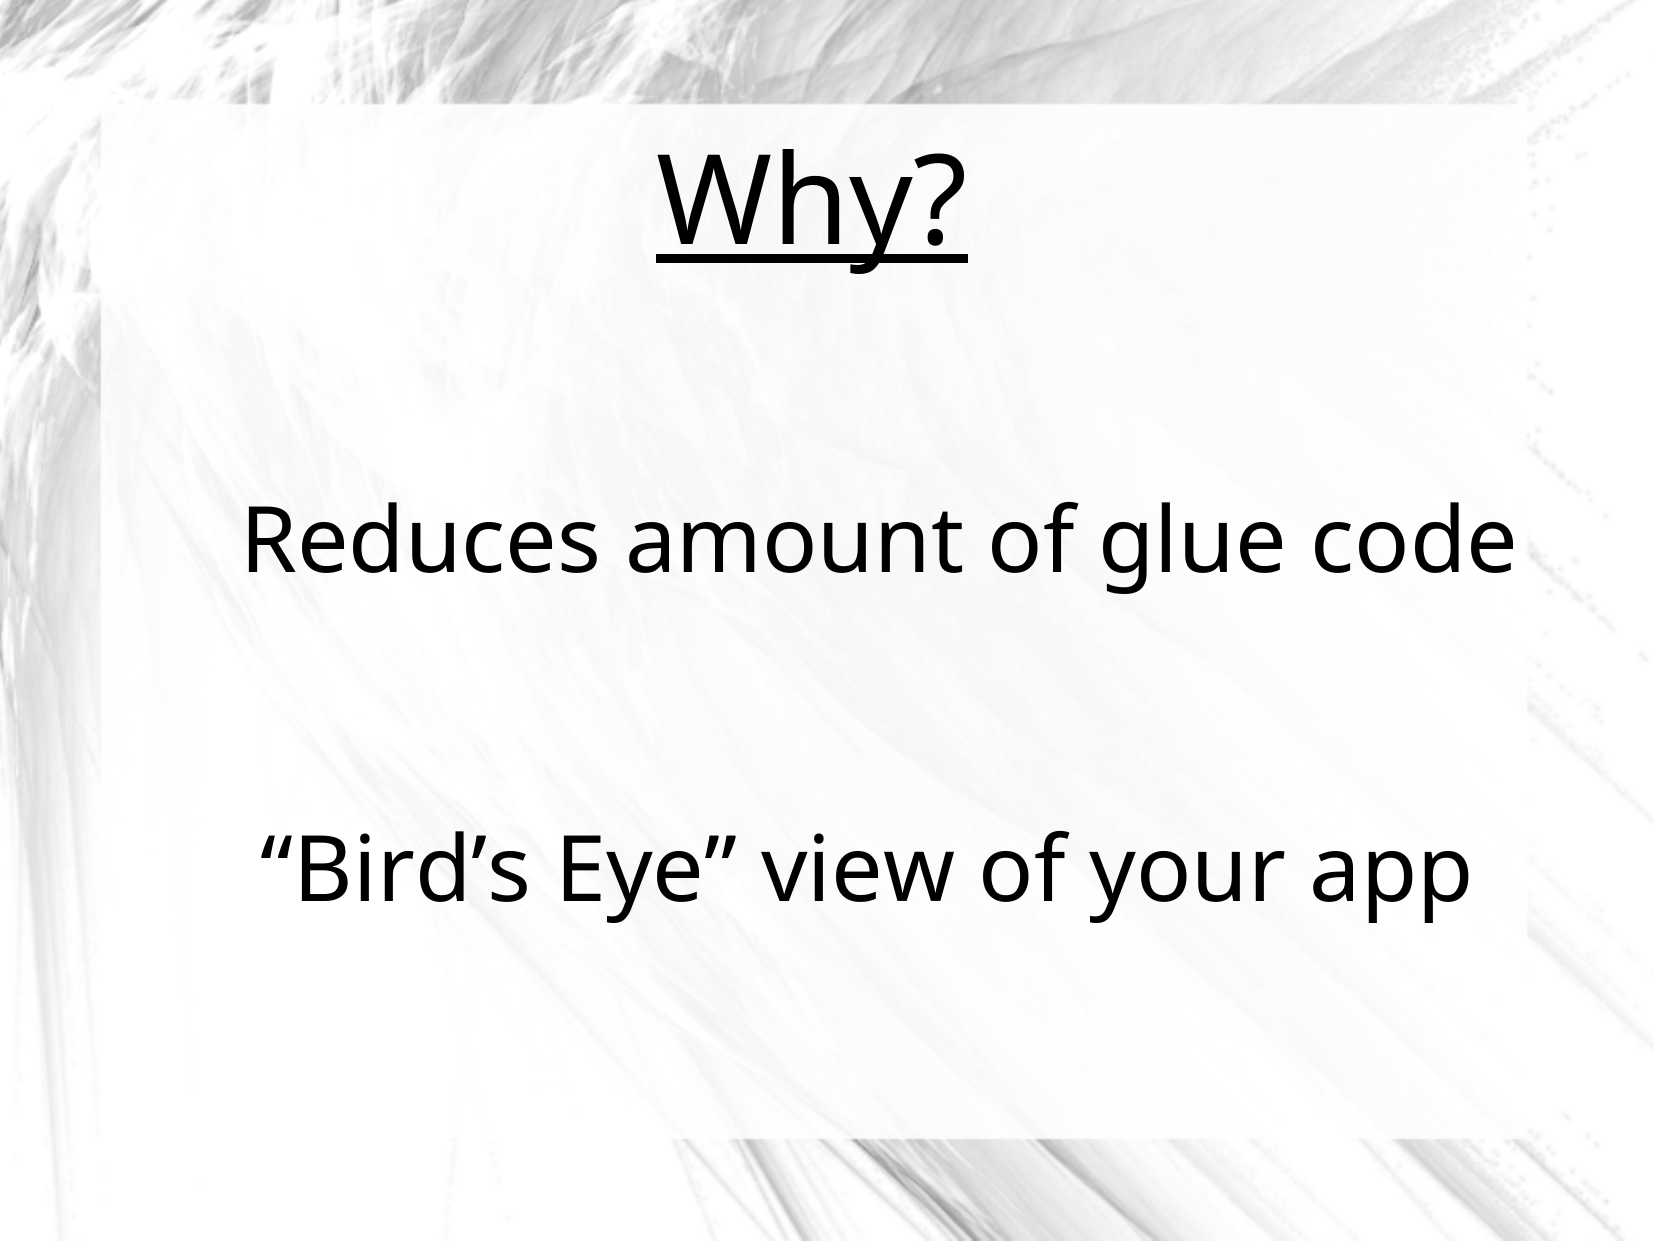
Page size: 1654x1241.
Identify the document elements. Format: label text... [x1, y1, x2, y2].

list Reduces amount of glue code “Bird’s Eye” view of your app [118, 319, 1571, 945]
title Why? [118, 112, 1506, 281]
picture [0, 0, 1654, 1241]
